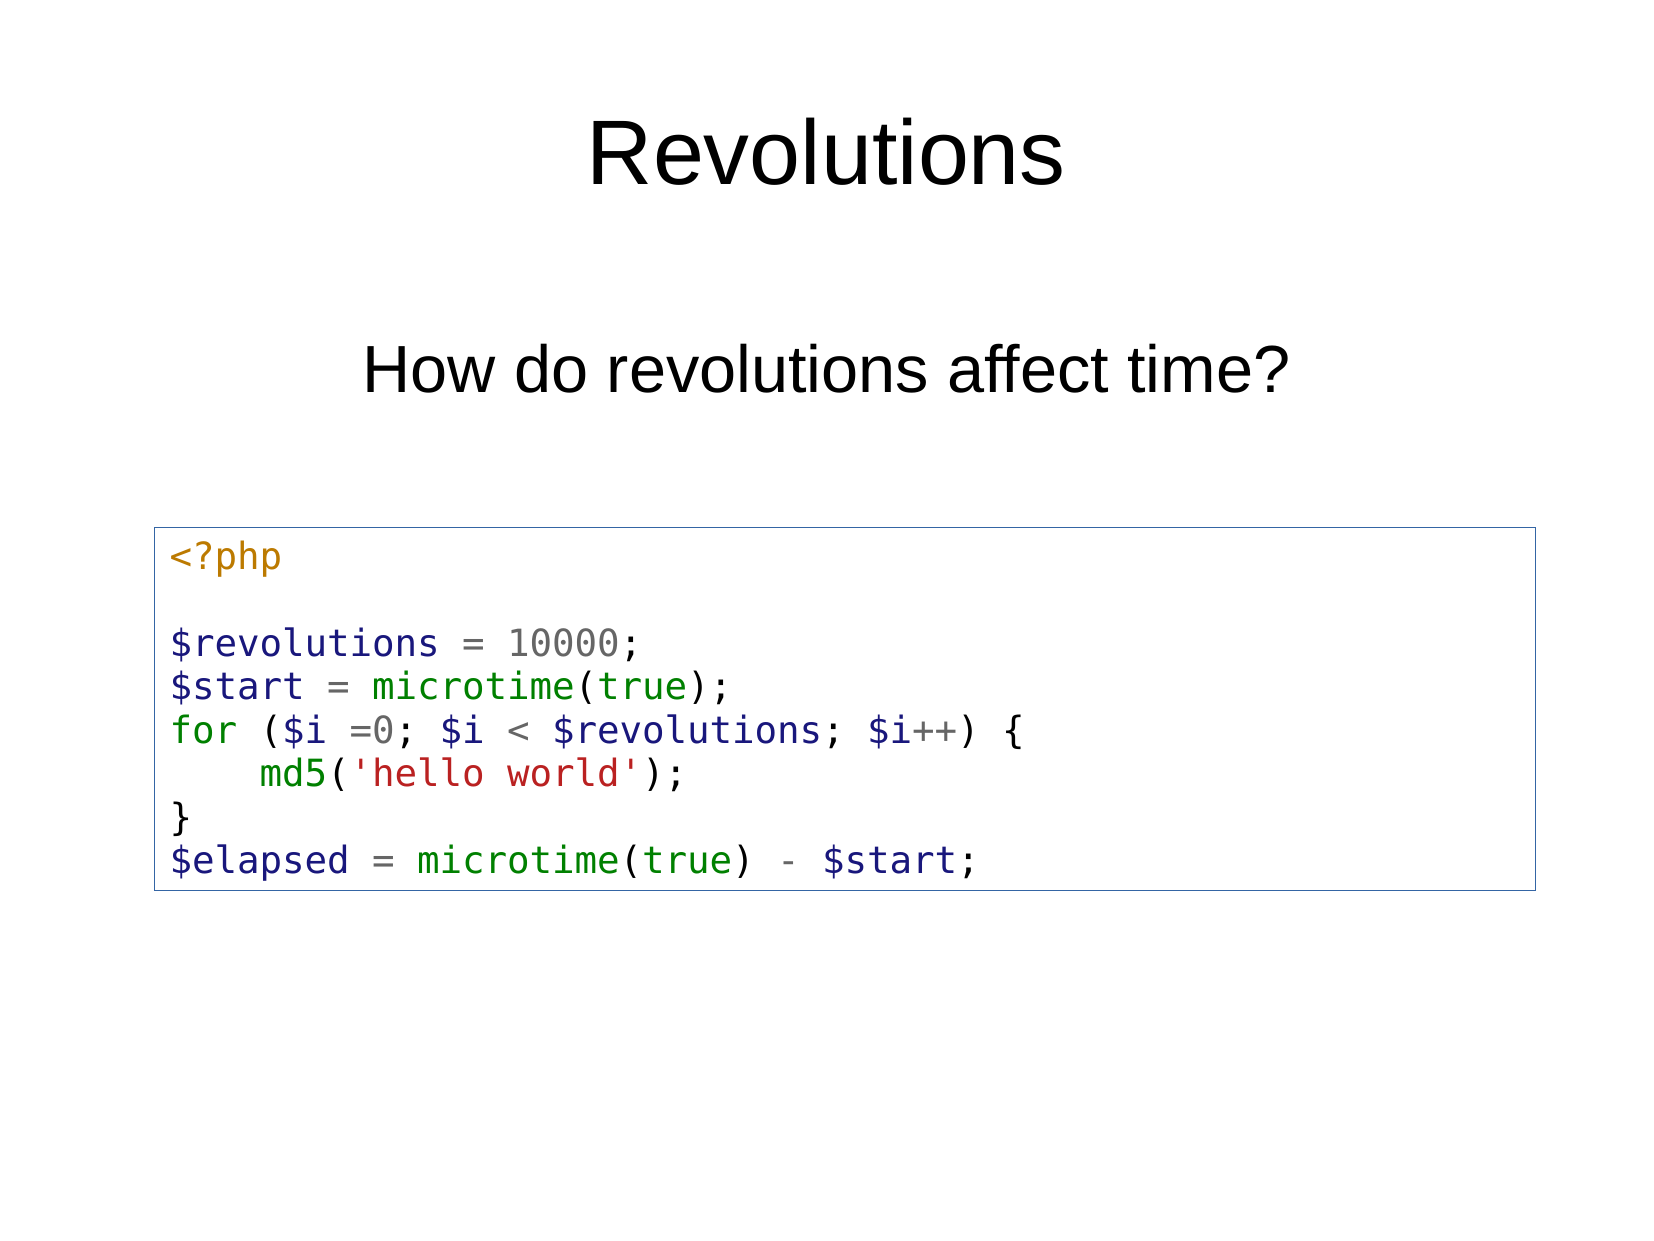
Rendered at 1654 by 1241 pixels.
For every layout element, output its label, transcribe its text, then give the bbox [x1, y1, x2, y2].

title Revolutions [82, 49, 1571, 257]
subtitle How do revolutions affect time? [82, 290, 1571, 449]
text_box <?php $revolutions = 10000; $start = microtime(true); for ($i =0; $i < $revolutions; $i++) { md5('hello world'); } $elapsed = microtime(true) - $start; [154, 527, 1536, 891]
